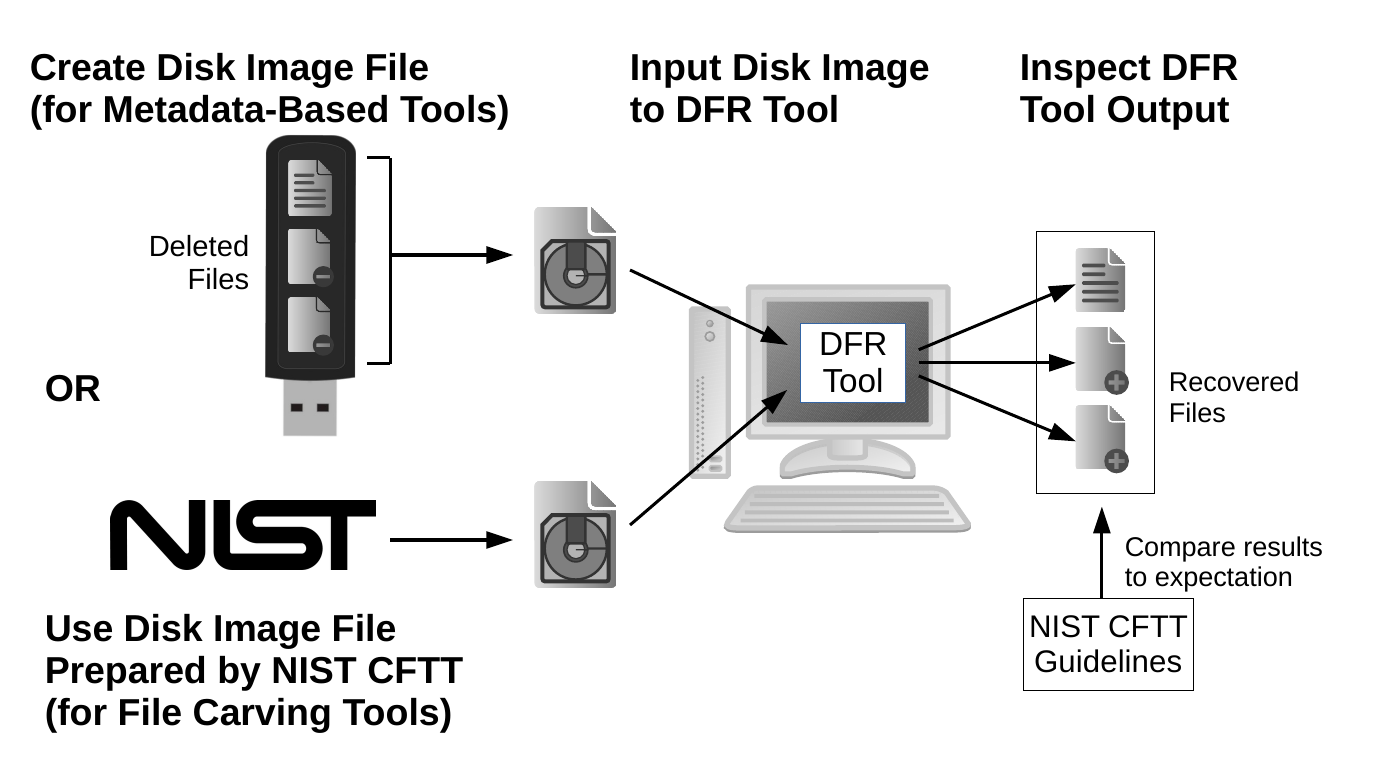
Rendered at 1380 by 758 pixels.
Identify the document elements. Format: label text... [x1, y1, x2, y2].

text_box DFR Tool [800, 323, 906, 403]
text_box Recovered Files [1155, 360, 1321, 453]
text_box Deleted Files [122, 222, 265, 353]
picture [264, 181, 356, 438]
picture [1061, 241, 1140, 477]
text_box Inspect DFR Tool Output [1005, 39, 1261, 180]
text_box OR [30, 360, 116, 417]
picture [688, 284, 971, 533]
picture [110, 500, 376, 571]
text_box Compare results to expectation [1110, 524, 1366, 631]
text_box Use Disk Image File Prepared by NIST CFTT (for File Carving Tools) [30, 600, 511, 741]
text_box NIST CFTT Guidelines [1023, 598, 1194, 691]
picture [510, 469, 641, 601]
text_box Create Disk Image File (for Metadata-Based Tools) [15, 39, 526, 181]
picture [510, 195, 641, 326]
text_box Input Disk Image to DFR Tool [615, 39, 960, 175]
